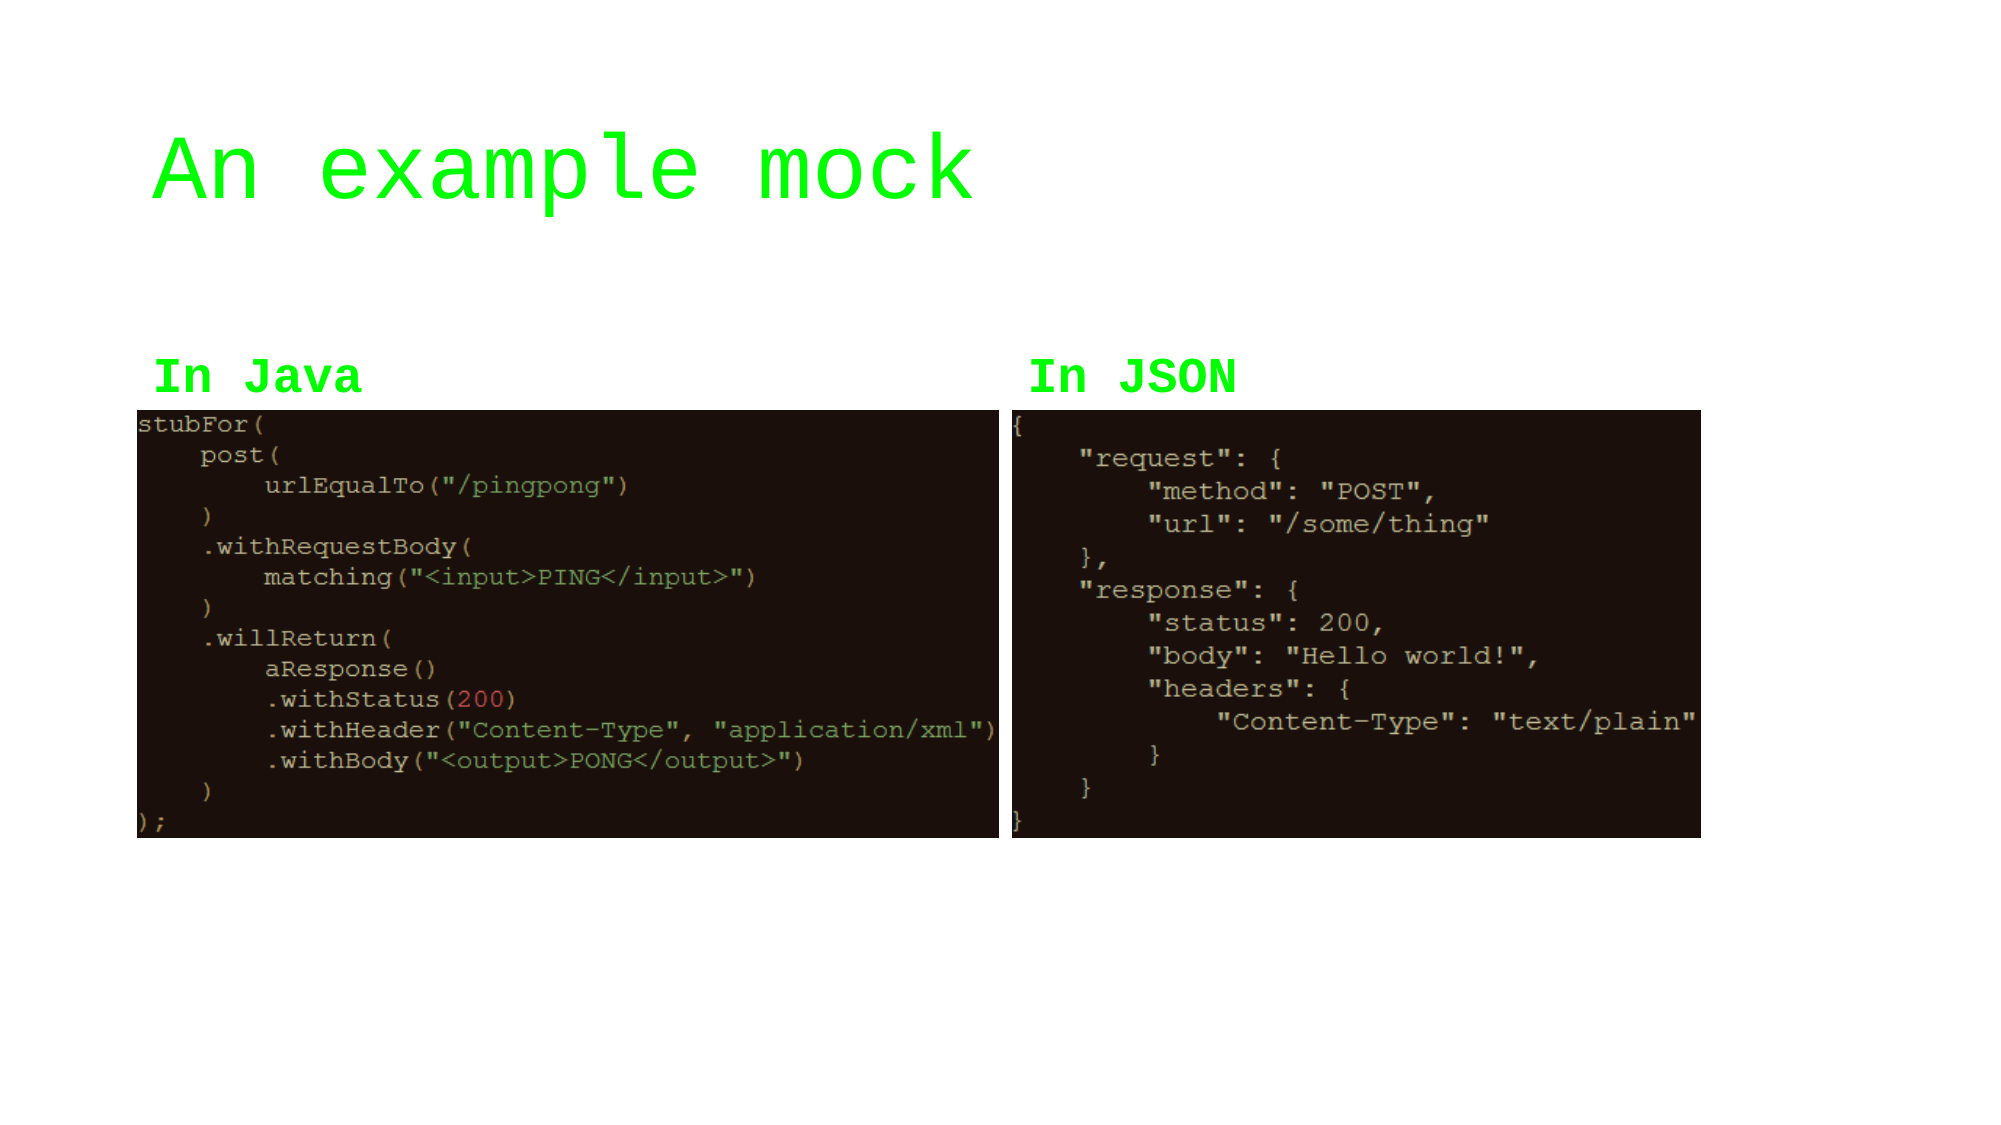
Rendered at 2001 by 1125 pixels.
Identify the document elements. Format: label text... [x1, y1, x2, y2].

list In JSON [1012, 275, 1863, 411]
picture [137, 410, 999, 838]
picture [1012, 410, 1701, 838]
list In Java [137, 275, 984, 410]
title An example mock [137, 59, 1863, 278]
